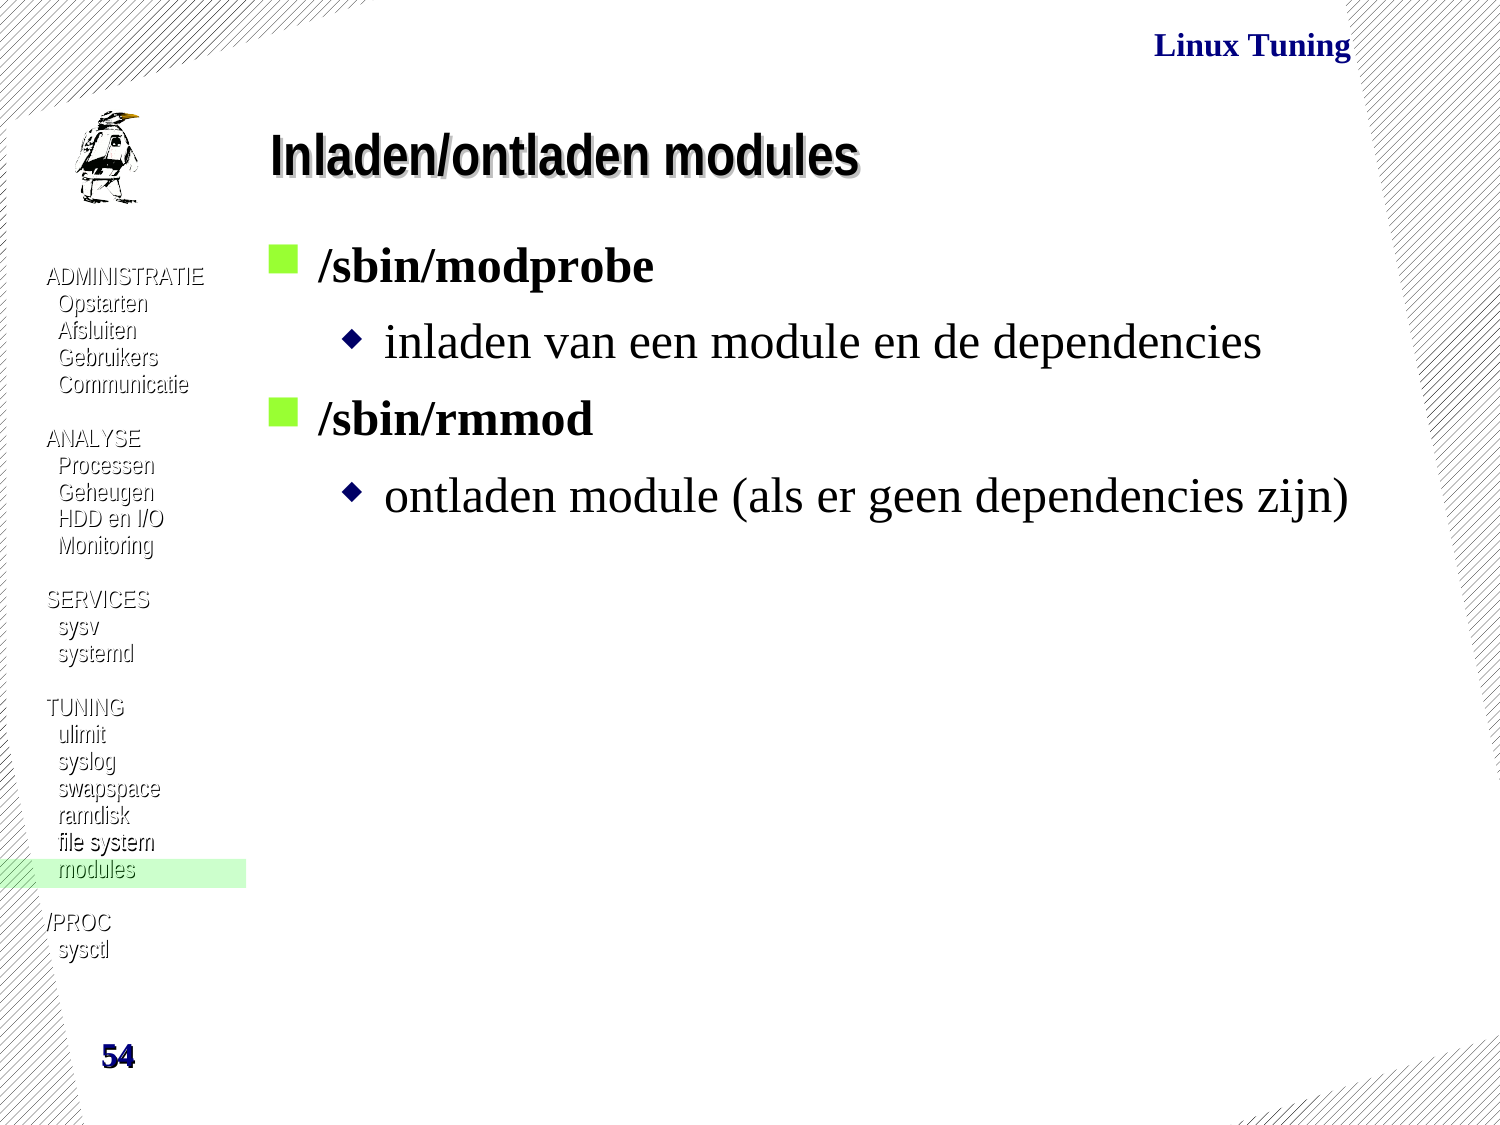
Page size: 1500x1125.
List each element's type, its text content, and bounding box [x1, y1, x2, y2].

list /sbin/modprobe inladen van een module en de dependencies /sbin/rmmod ontladen module (als er geen dependencies zijn) [264, 229, 1486, 882]
title Inladen/ontladen modules [270, 41, 1500, 250]
text_box [0, 858, 247, 888]
picture [57, 105, 143, 206]
